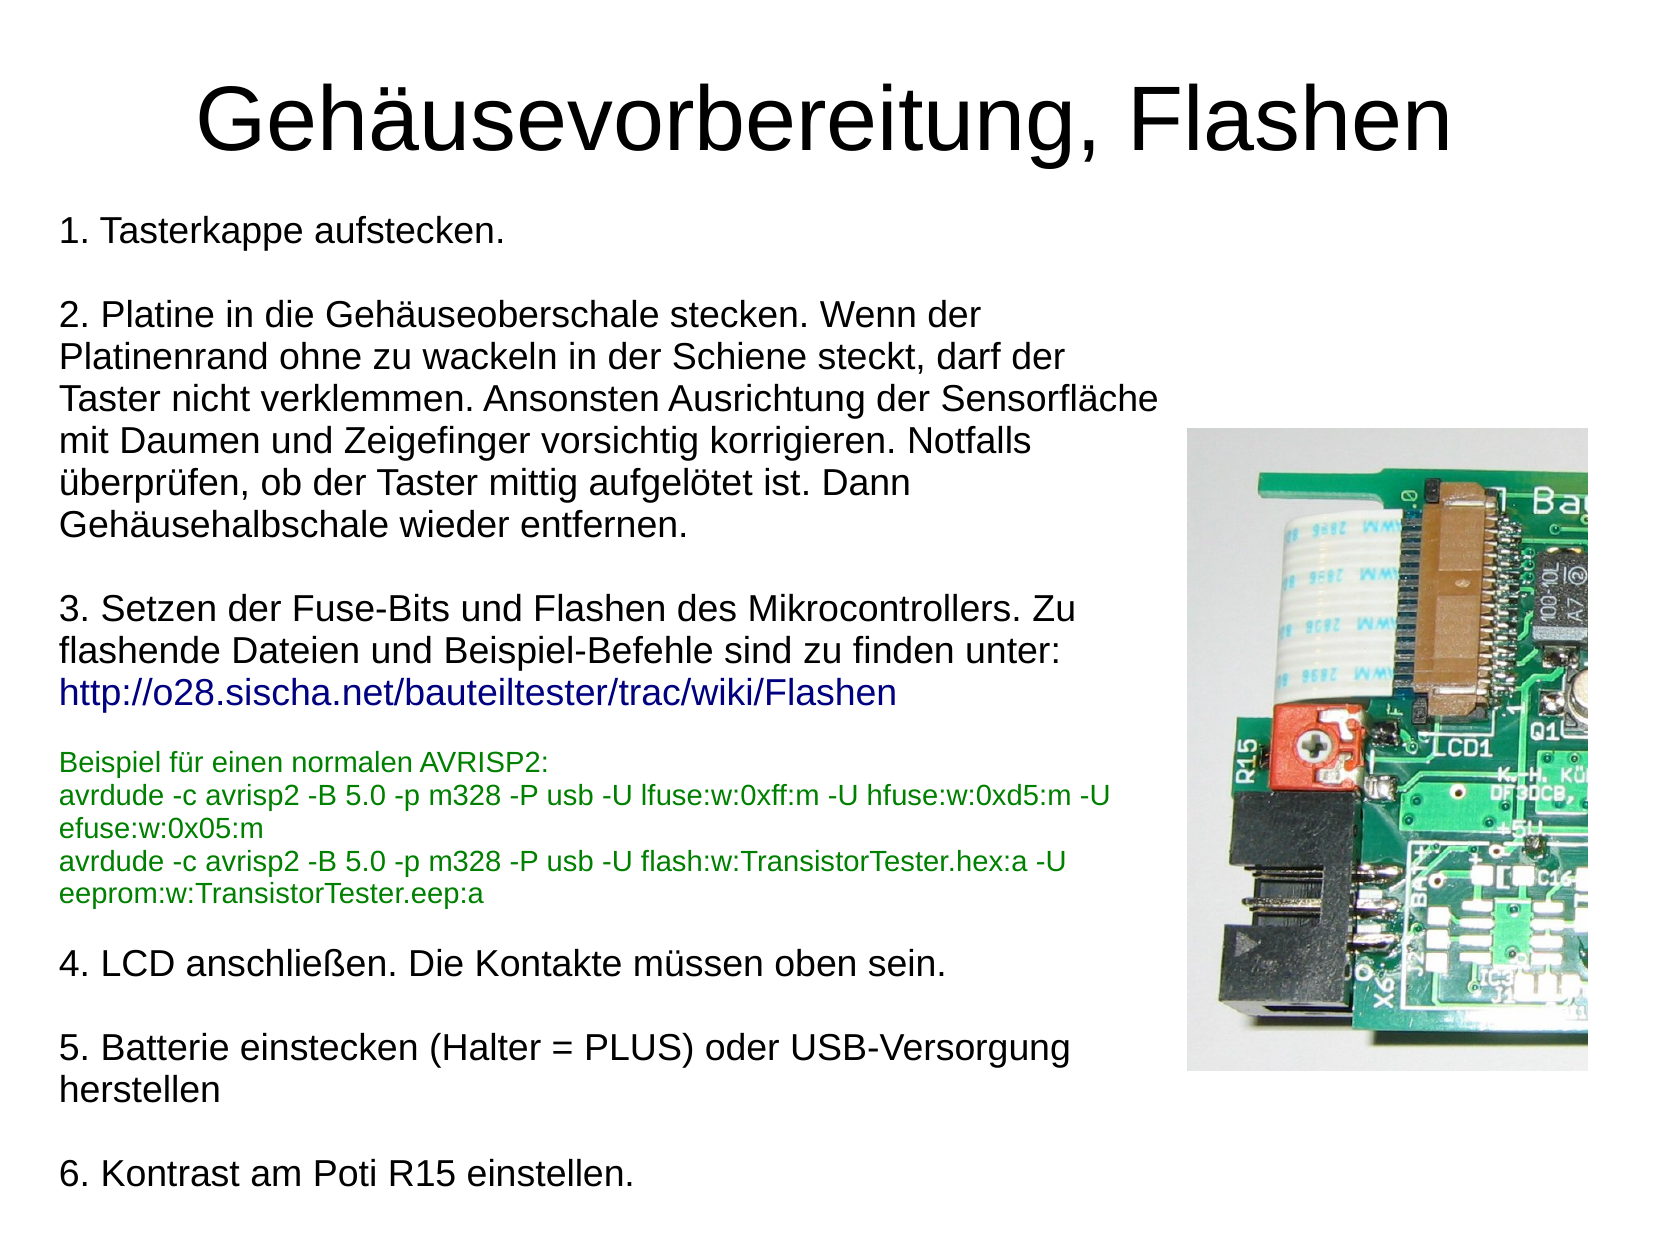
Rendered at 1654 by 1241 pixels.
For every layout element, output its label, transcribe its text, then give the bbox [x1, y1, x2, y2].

title Gehäusevorbereitung, Flashen [81, 14, 1570, 222]
text_box 1. Tasterkappe aufstecken. 2. Platine in die Gehäuseoberschale stecken. Wenn der Platinenrand ohne zu wackeln in der Schiene steckt, darf der Taster nicht verklemmen. Ansonsten Ausrichtung der Sensorfläche mit Daumen und Zeigefinger vorsichtig korrigieren. Notfalls überprüfen, ob der Taster mittig aufgelötet ist. Dann Gehäusehalbschale wieder entfernen. 3. Setzen der Fuse-Bits und Flashen des Mikrocontrollers. Zu flashende Dateien und Beispiel-Befehle sind zu finden unter: http://o28.sischa.net/bauteiltester/trac/wiki/Flashen Beispiel für einen normalen AVRISP2: avrdude -c avrisp2 -B 5.0 -p m328 -P usb -U lfuse:w:0xff:m -U hfuse:w:0xd5:m -U efuse:w:0x05:m avrdude -c avrisp2 -B 5.0 -p m328 -P usb -U flash:w:TransistorTester.hex:a -U eeprom:w:TransistorTester.eep:a 4. LCD anschließen. Die Kontakte müssen oben sein. 5. Batterie einstecken (Halter = PLUS) oder USB-Versorgung herstellen 6. Kontrast am Poti R15 einstellen. [44, 202, 1189, 1204]
picture [1187, 428, 1588, 1071]
